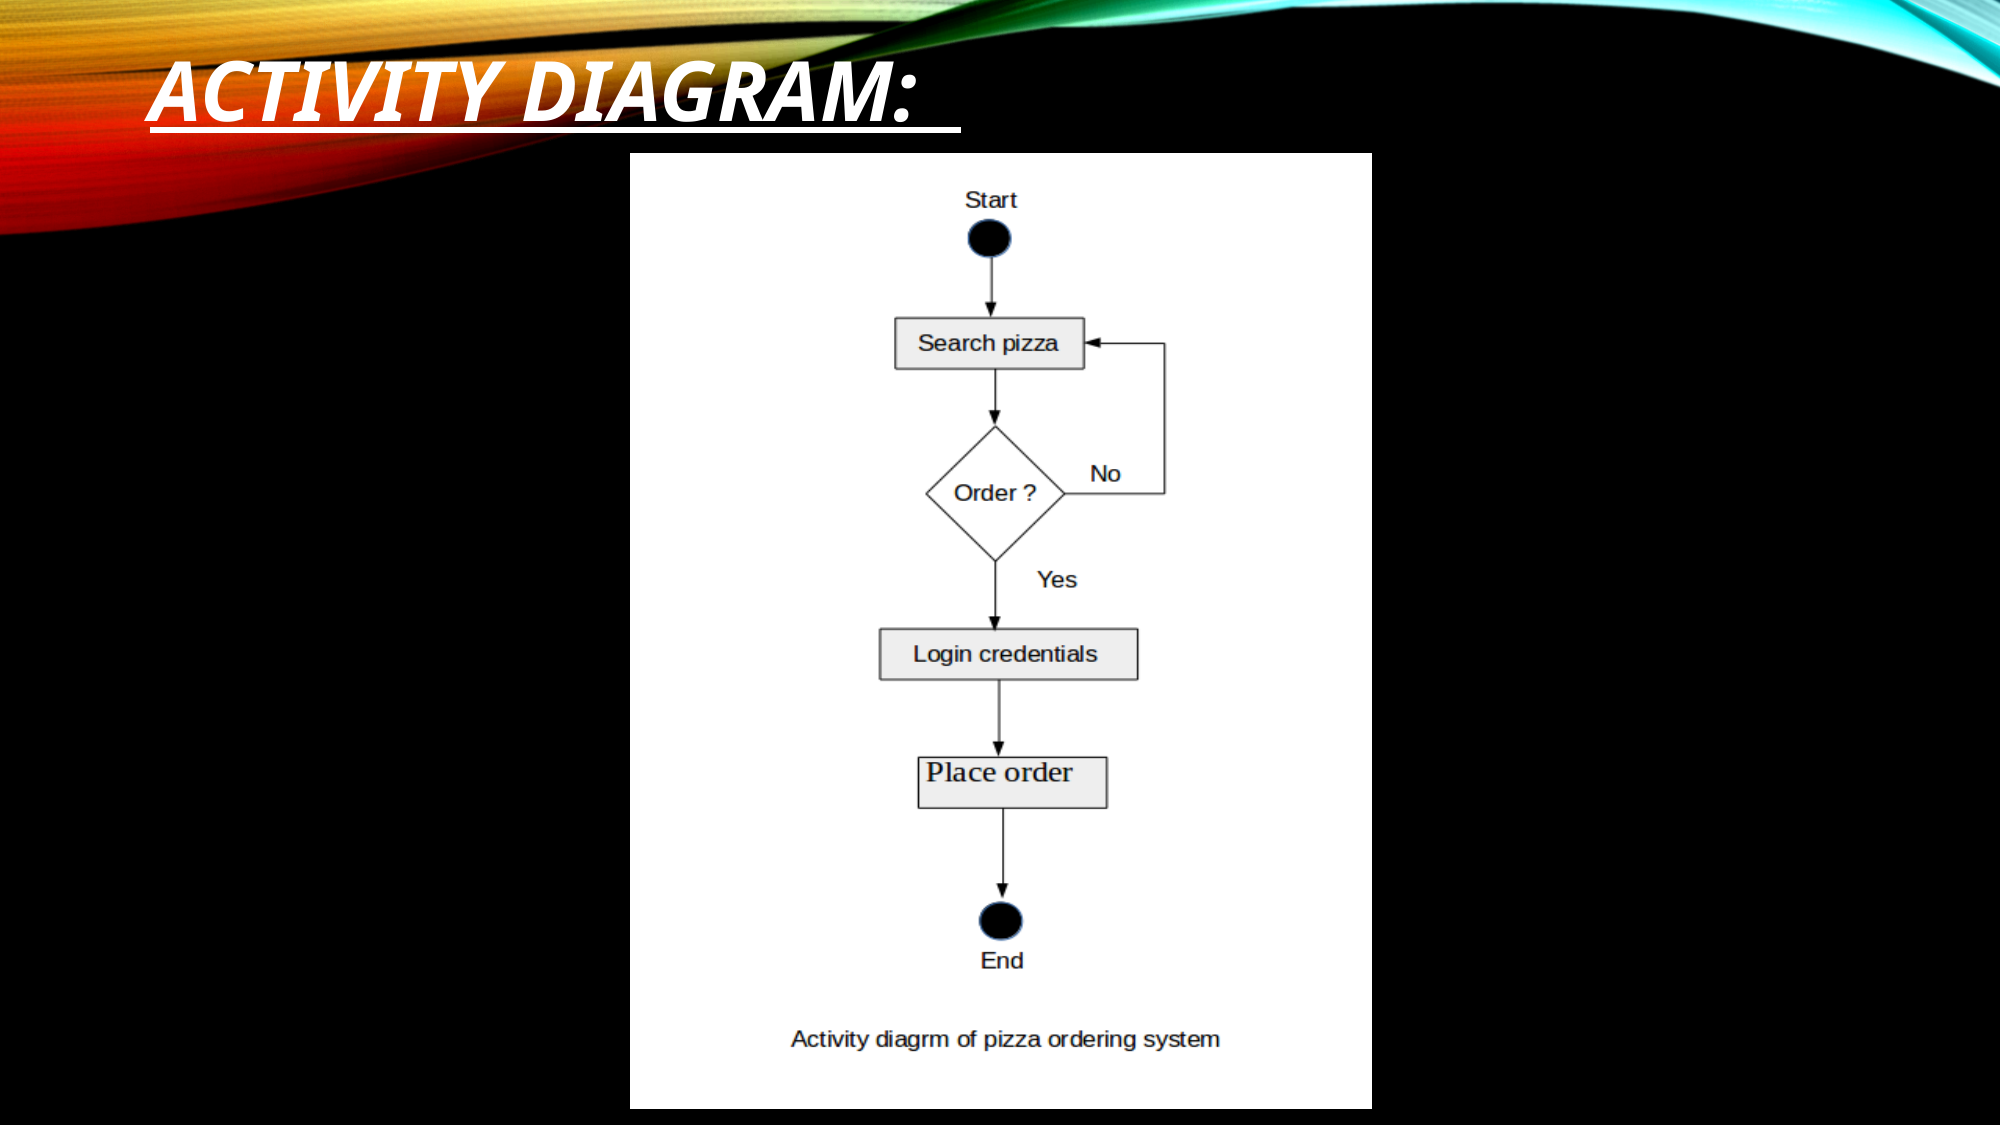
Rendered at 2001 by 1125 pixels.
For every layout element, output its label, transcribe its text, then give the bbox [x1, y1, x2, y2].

picture [630, 153, 1372, 1109]
title ACTIVITY Diagram: [134, 35, 1372, 154]
